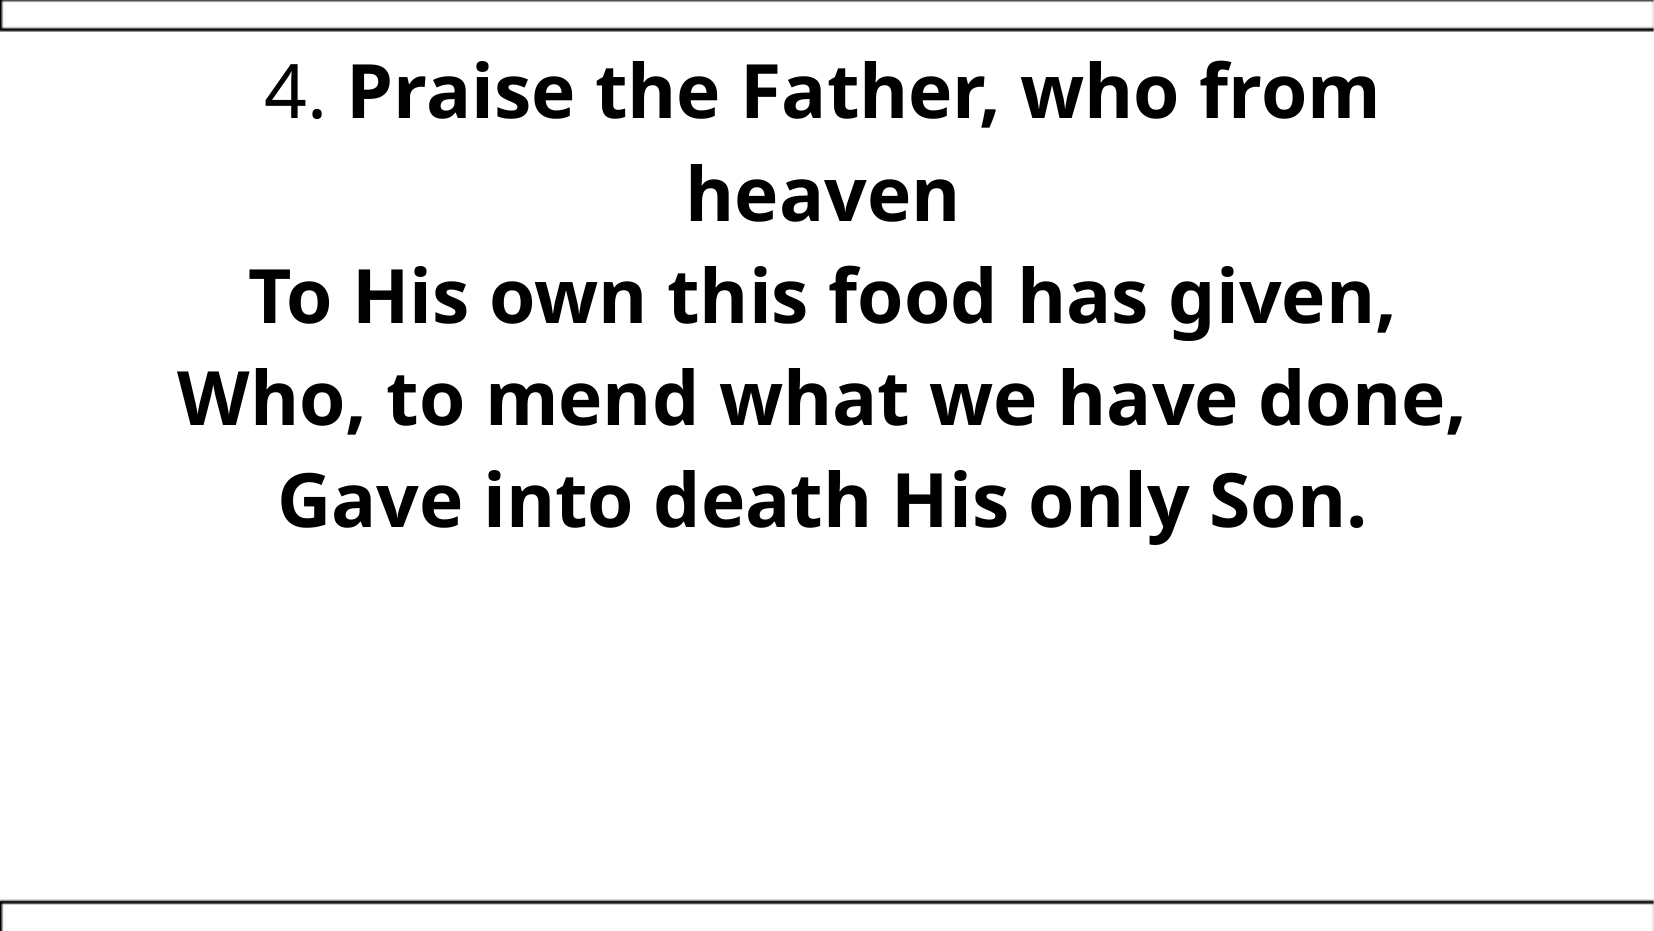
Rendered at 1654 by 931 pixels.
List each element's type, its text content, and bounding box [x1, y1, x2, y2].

text_box 4. Praise the Father, who from heaven To His own this food has given, Who, to mend what we have done, Gave into death His only Son. [110, 31, 1536, 446]
picture [0, 0, 1654, 931]
